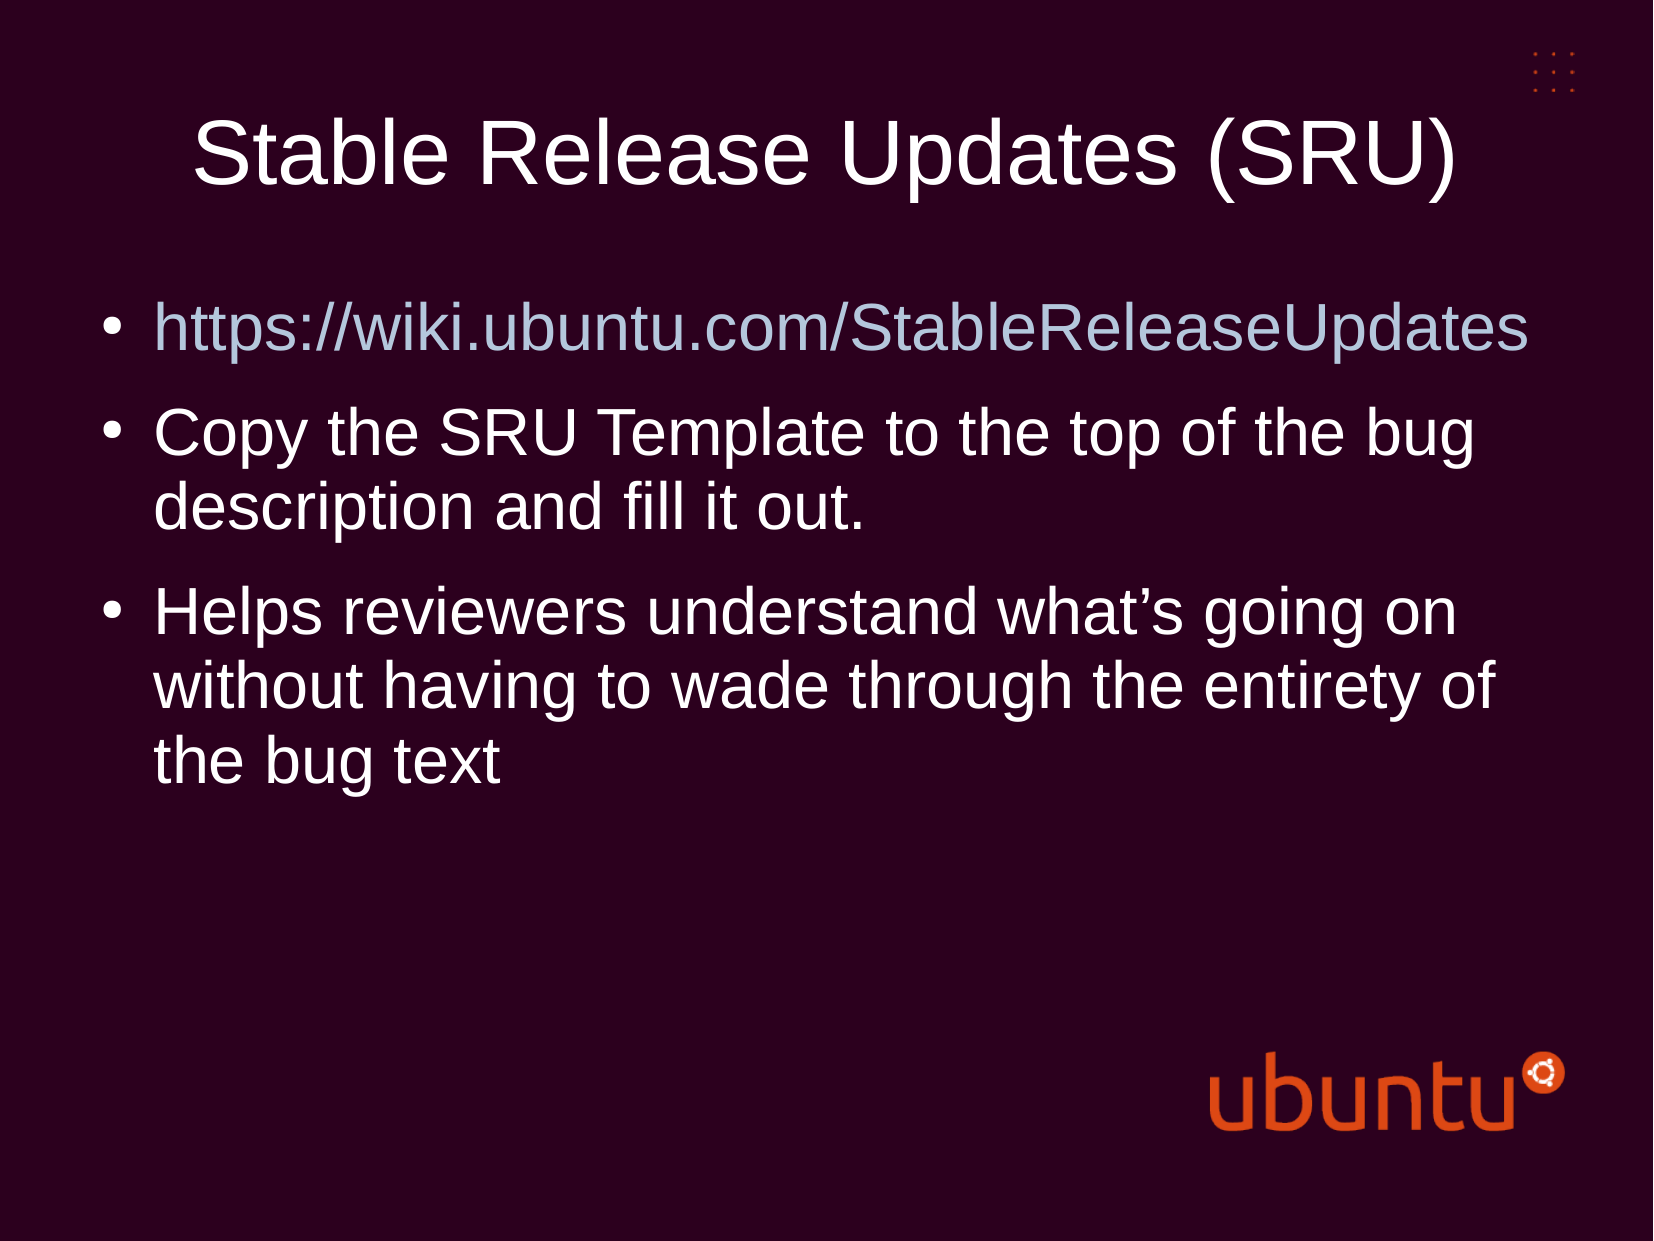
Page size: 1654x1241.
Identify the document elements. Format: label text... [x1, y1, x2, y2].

picture [1121, 960, 1653, 1223]
list https://wiki.ubuntu.com/StableReleaseUpdates Copy the SRU Template to the top of the bug description and fill it out. Helps reviewers understand what’s going on without having to wade through the entirety of the bug text [82, 290, 1571, 1010]
title Stable Release Updates (SRU) [82, 49, 1571, 257]
picture [1571, 49, 1575, 94]
